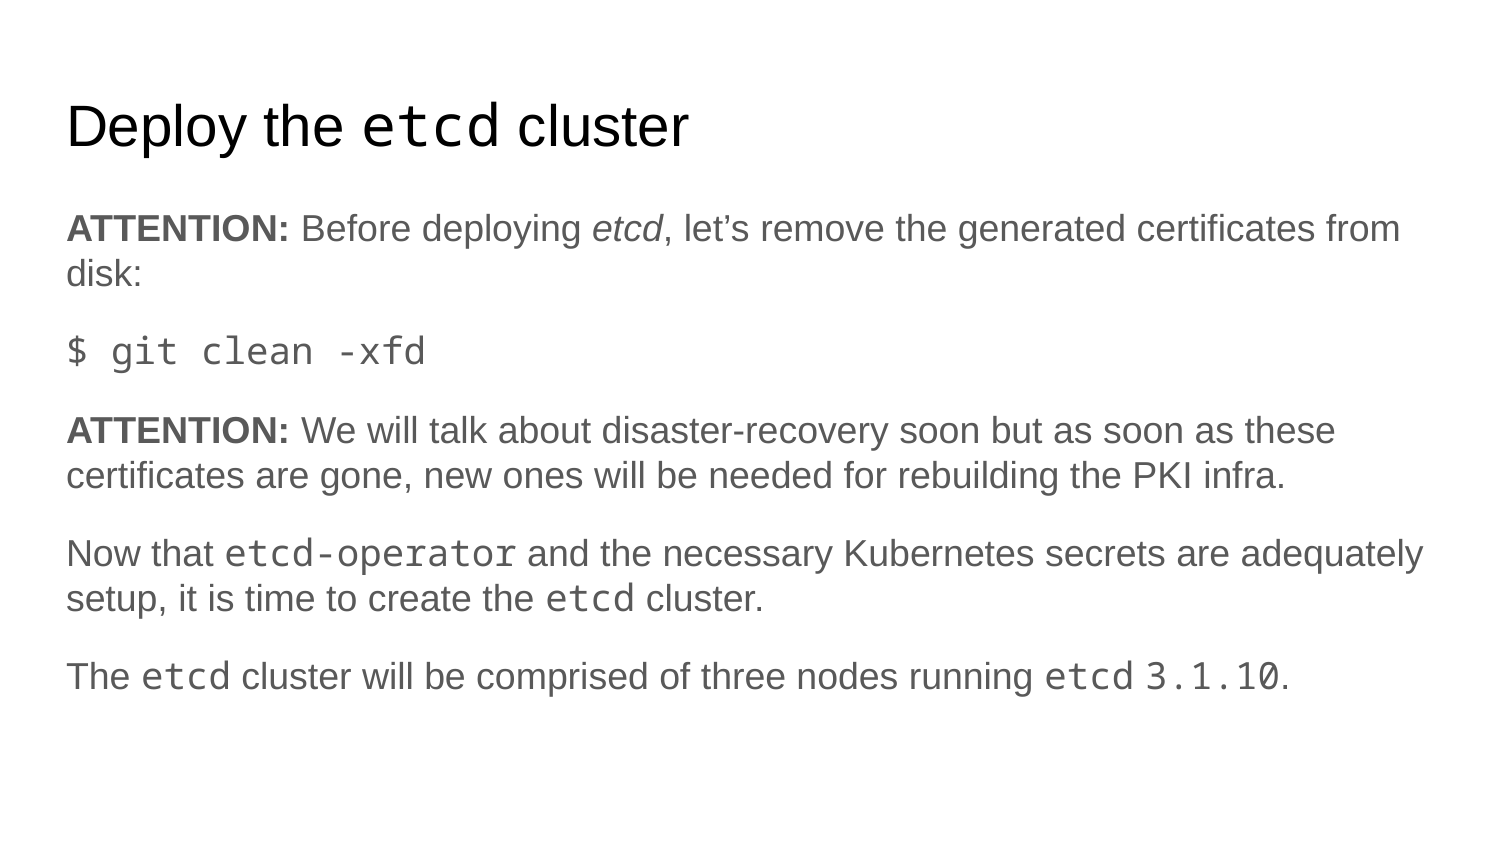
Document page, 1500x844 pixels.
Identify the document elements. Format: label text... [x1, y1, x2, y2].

list ATTENTION: Before deploying etcd, let’s remove the generated certificates from disk: $ git clean -xfd ATTENTION: We will talk about disaster-recovery soon but as soon as these certificates are gone, new ones will be needed for rebuilding the PKI infra. Now that etcd-operator and the necessary Kubernetes secrets are adequately setup, it is time to create the etcd cluster. The etcd cluster will be comprised of three nodes running etcd 3.1.10. [51, 189, 1449, 750]
title Deploy the etcd cluster [51, 72, 1449, 167]
